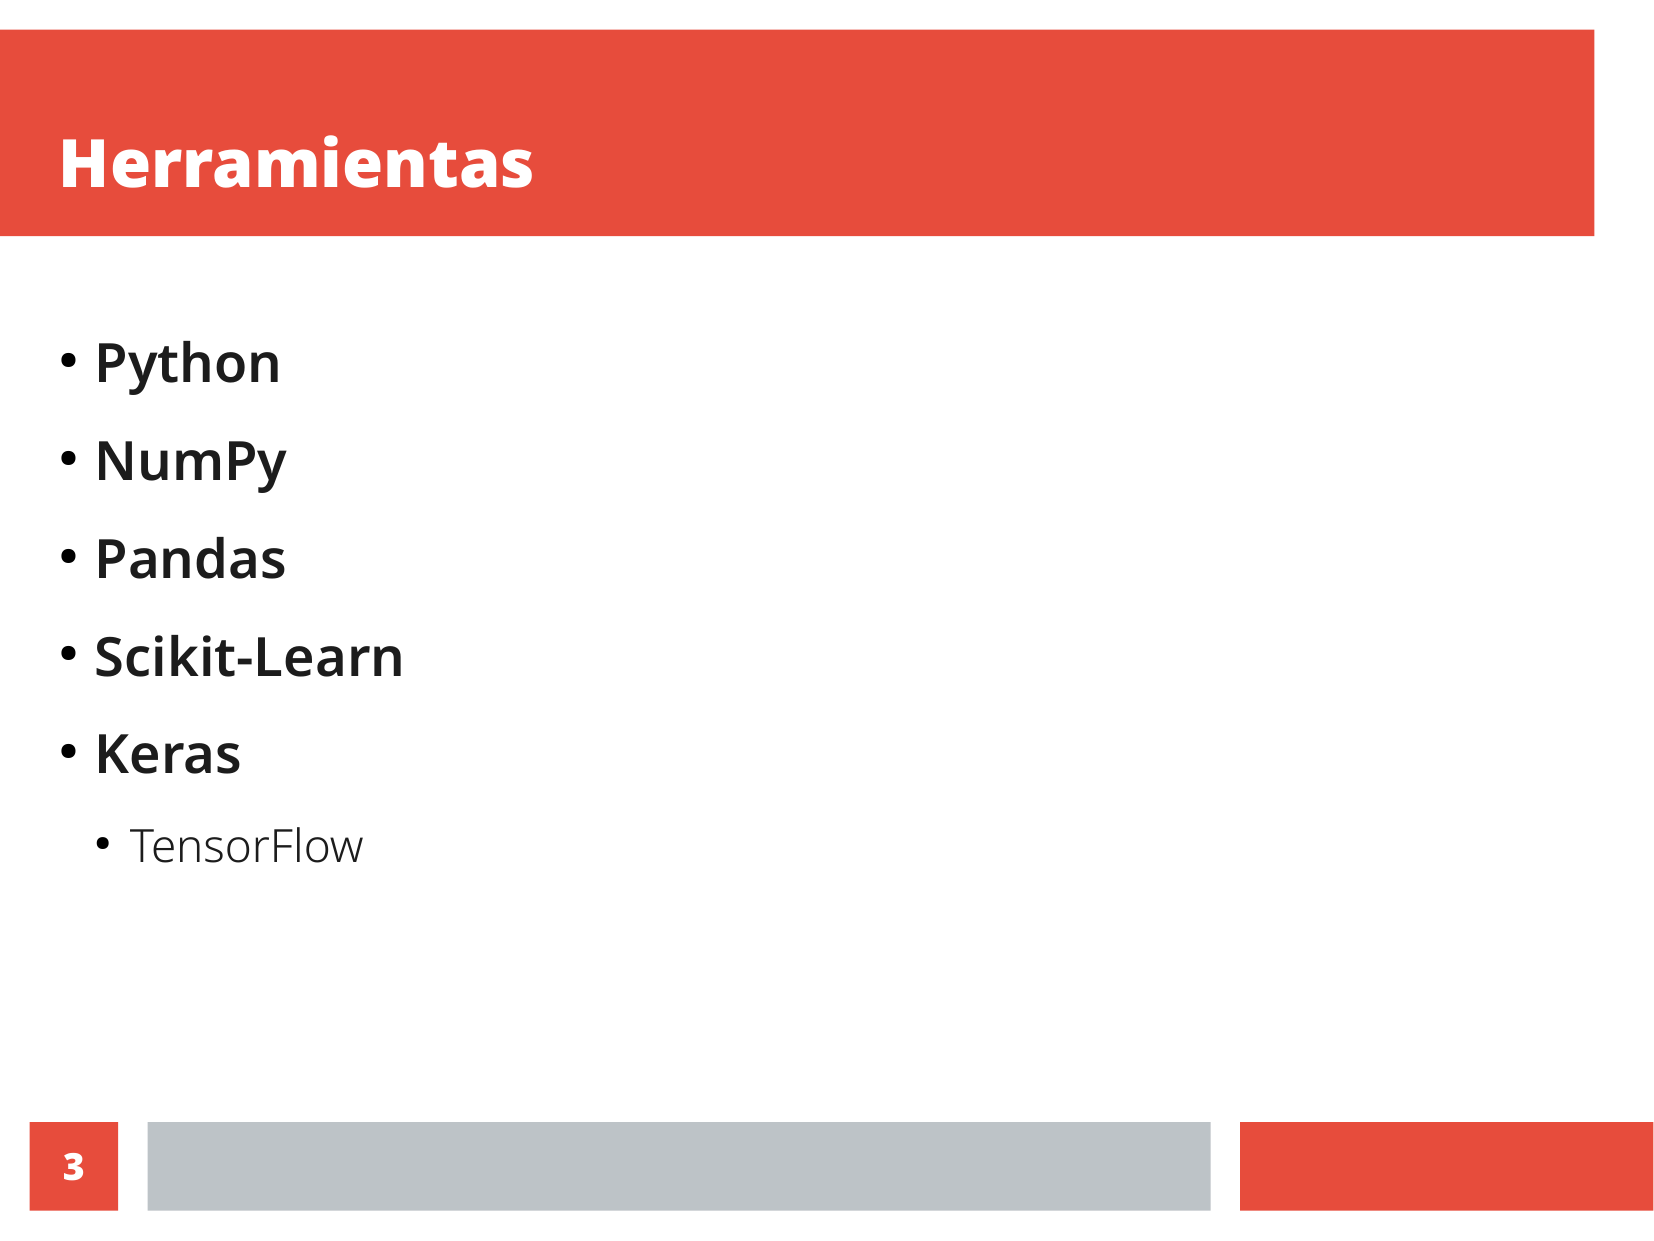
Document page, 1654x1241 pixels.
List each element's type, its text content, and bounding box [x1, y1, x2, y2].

title Herramientas [59, 59, 1595, 207]
list Python NumPy Pandas Scikit-Learn Keras TensorFlow [59, 324, 1565, 1093]
